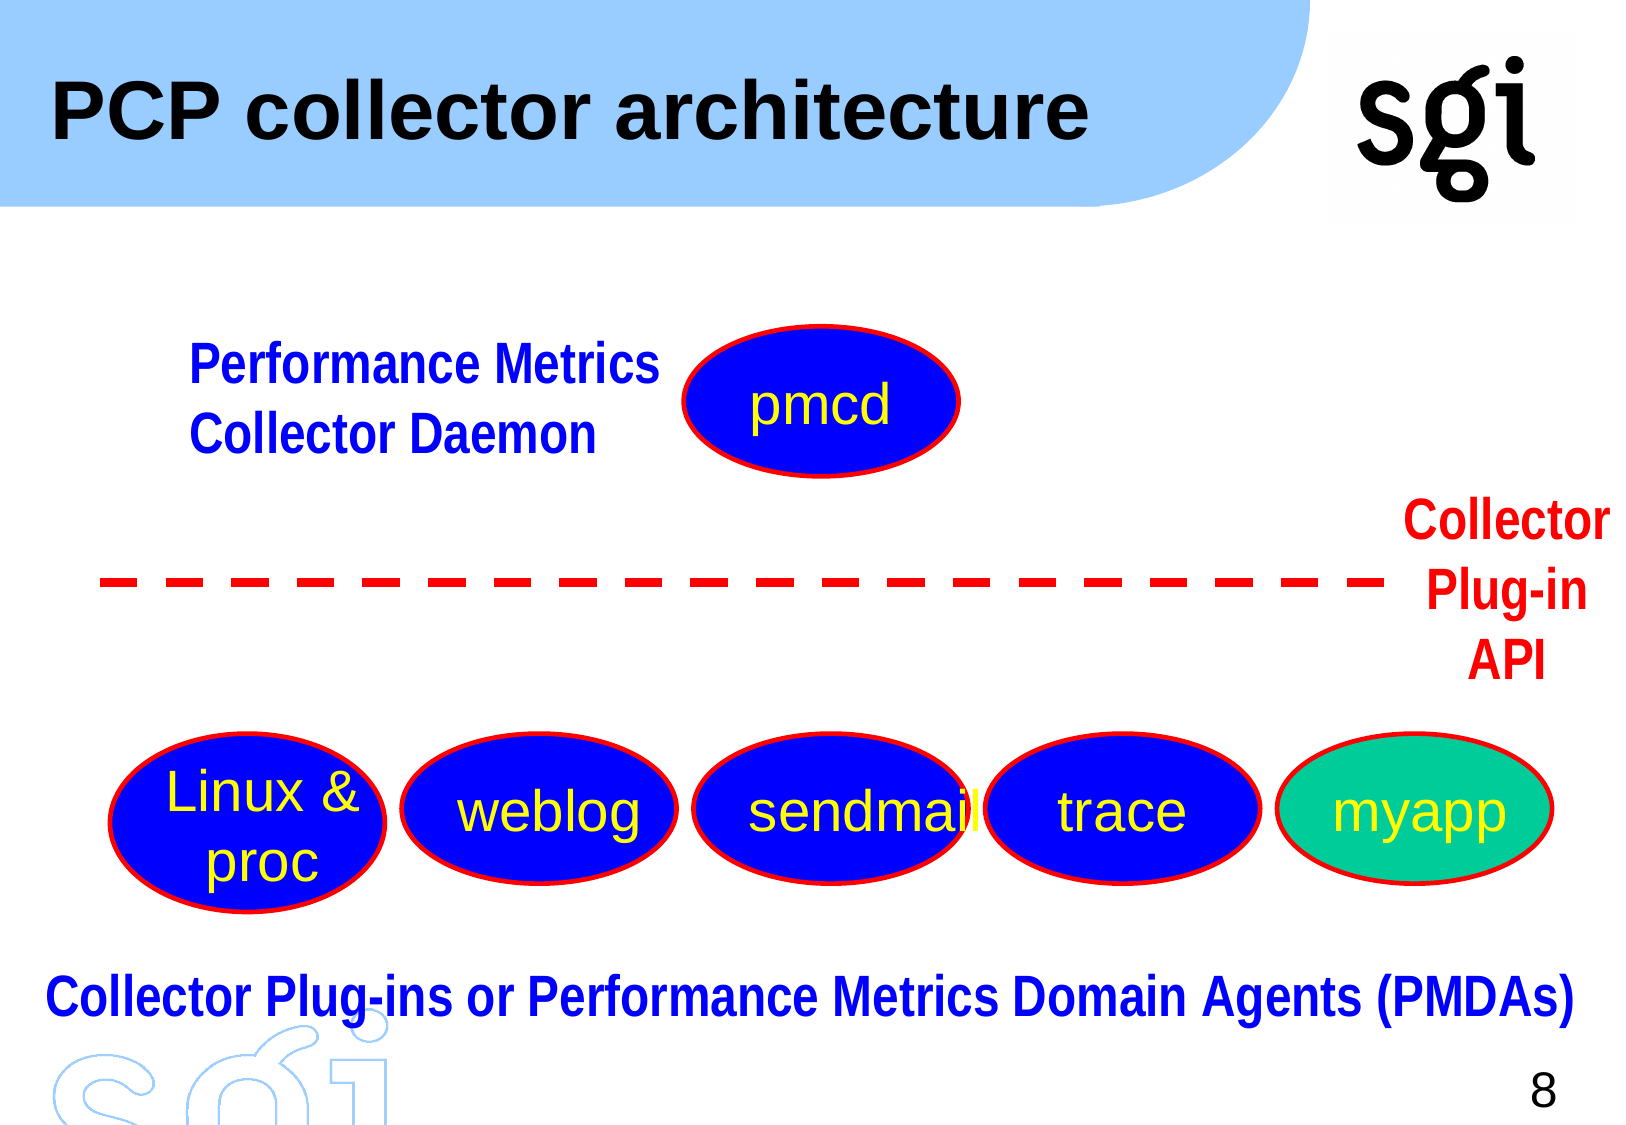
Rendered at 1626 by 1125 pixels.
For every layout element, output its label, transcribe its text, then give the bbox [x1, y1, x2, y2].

text_box Performance Metrics Collector Daemon [174, 317, 677, 474]
text_box myapp [1277, 733, 1553, 884]
text_box Collector Plug-in API [1389, 473, 1626, 699]
text_box Linux & proc [109, 733, 385, 912]
text_box pmcd [683, 326, 959, 477]
text_box weblog [401, 733, 677, 884]
title PCP collector architecture [36, 33, 1318, 199]
text_box sendmail [693, 733, 969, 884]
text_box trace [985, 733, 1261, 884]
text_box Collector Plug-ins or Performance Metrics Domain Agents (PMDAs) [30, 950, 1592, 1036]
